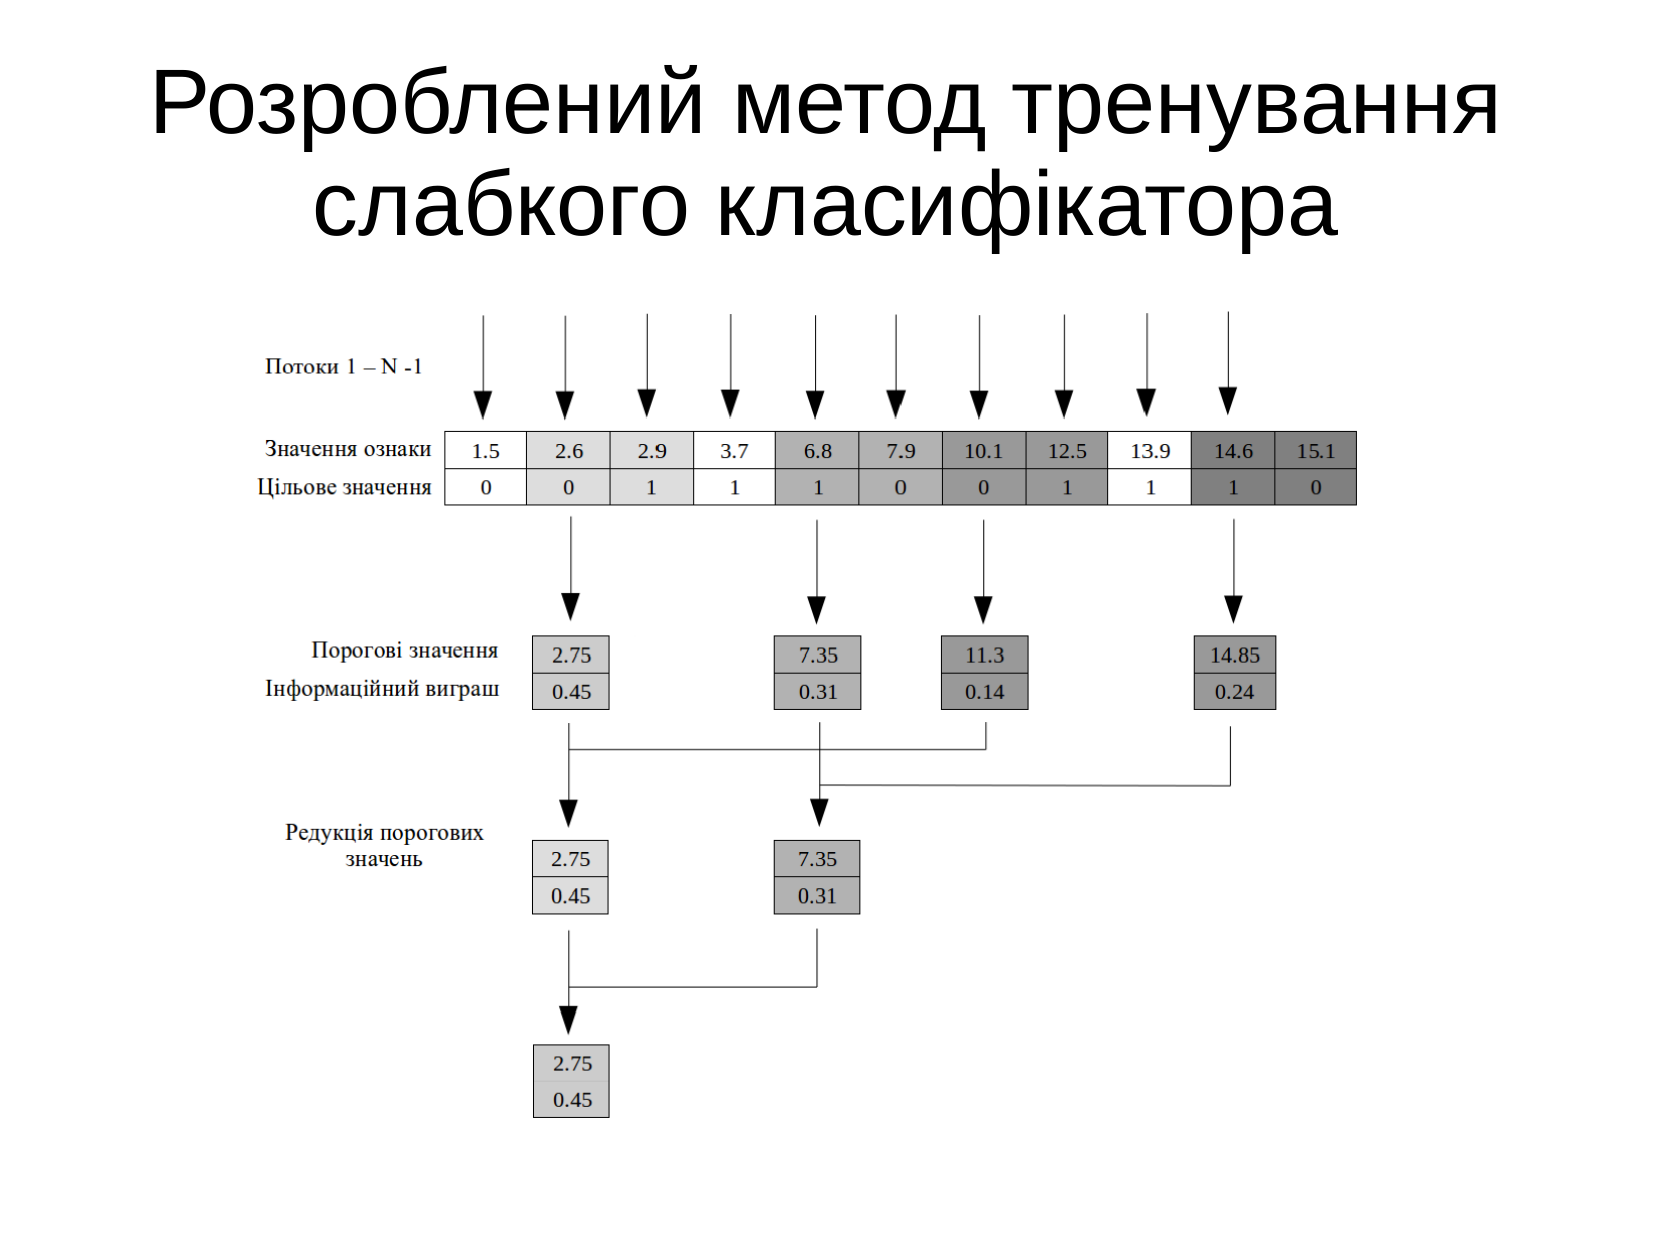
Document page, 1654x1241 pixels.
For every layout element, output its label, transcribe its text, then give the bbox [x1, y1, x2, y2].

title Розроблений метод тренування слабкого класифікатора [82, 49, 1571, 257]
picture [255, 305, 1366, 1126]
